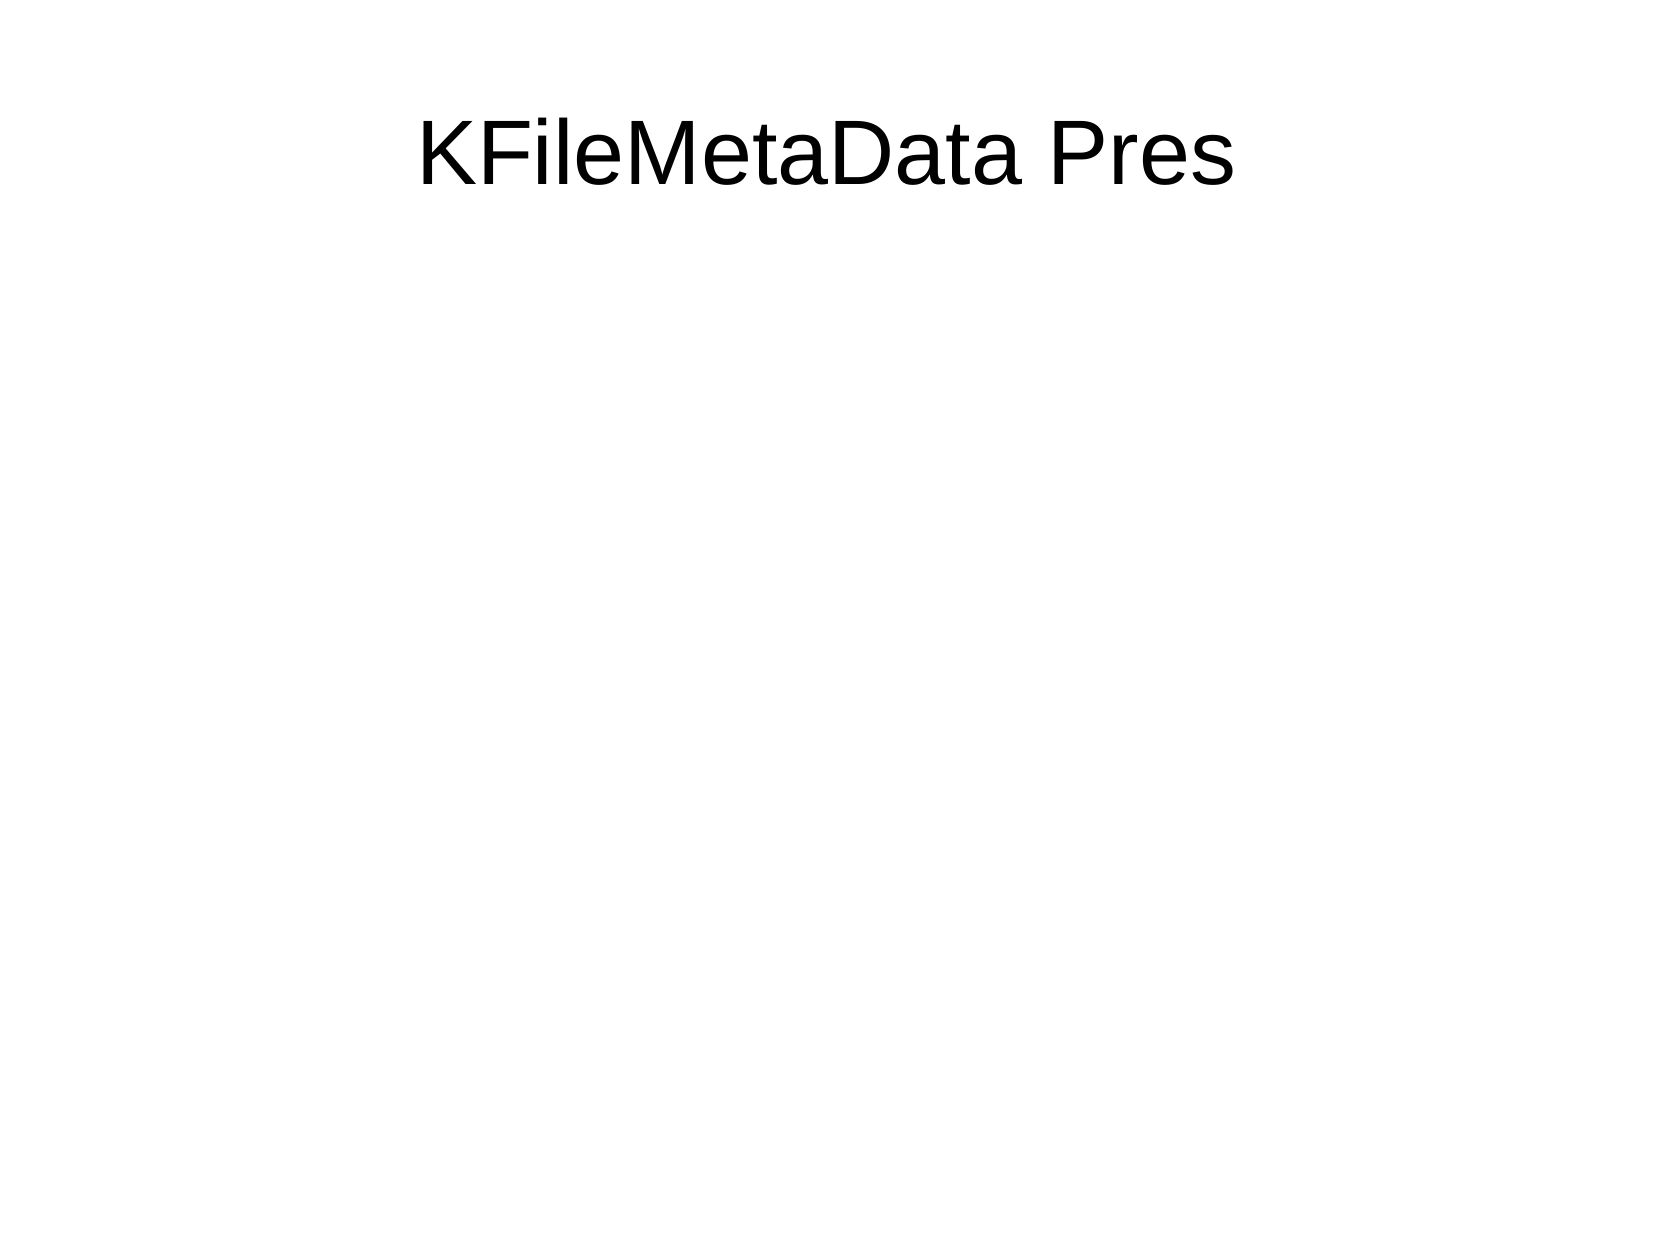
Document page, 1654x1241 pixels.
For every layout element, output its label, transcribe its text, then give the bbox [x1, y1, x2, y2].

title KFileMetaData Pres [82, 49, 1571, 257]
